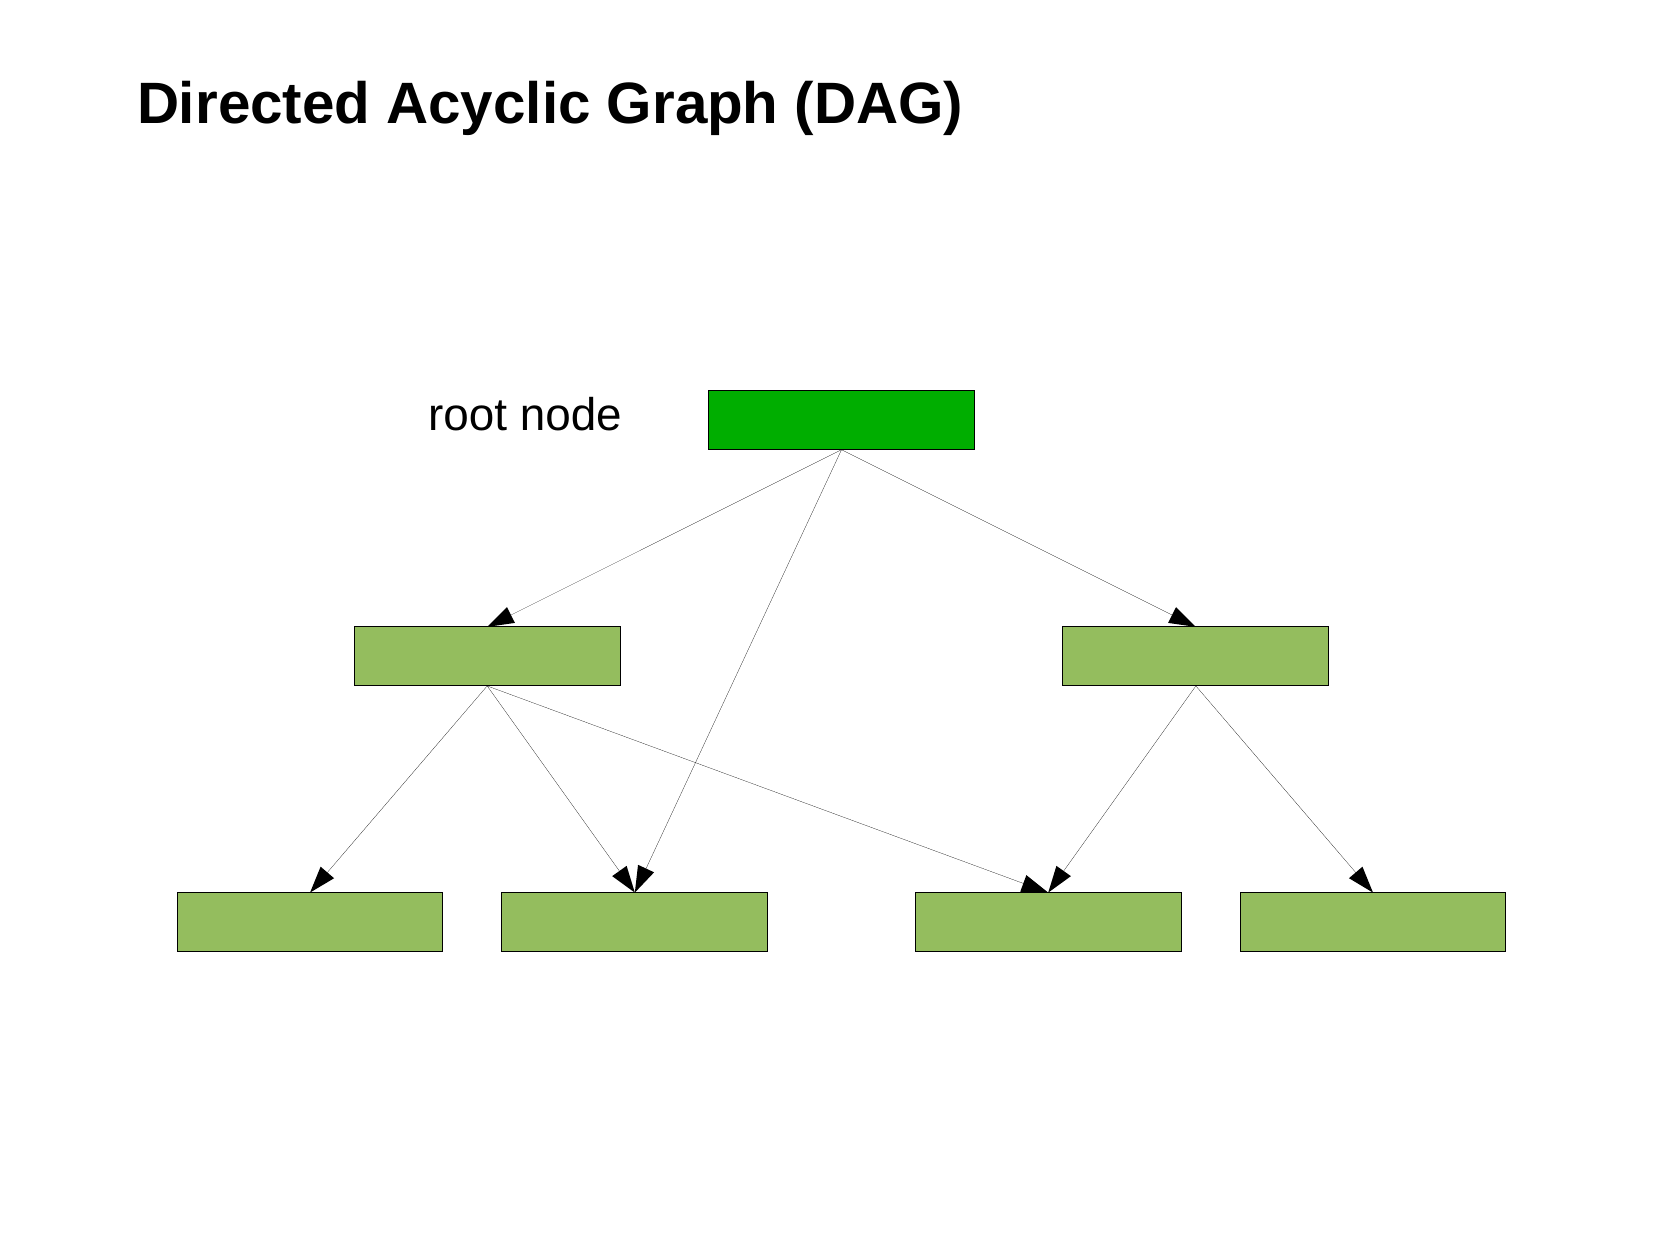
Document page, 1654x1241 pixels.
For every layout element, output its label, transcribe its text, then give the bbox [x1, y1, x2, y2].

text_box [501, 892, 768, 952]
text_box [354, 626, 621, 686]
text_box [177, 892, 443, 952]
text_box root node [413, 381, 654, 448]
text_box [1062, 626, 1329, 686]
text_box Directed Acyclic Graph (DAG) [122, 63, 977, 144]
text_box [708, 390, 975, 450]
text_box [1240, 892, 1506, 952]
text_box [915, 892, 1182, 952]
